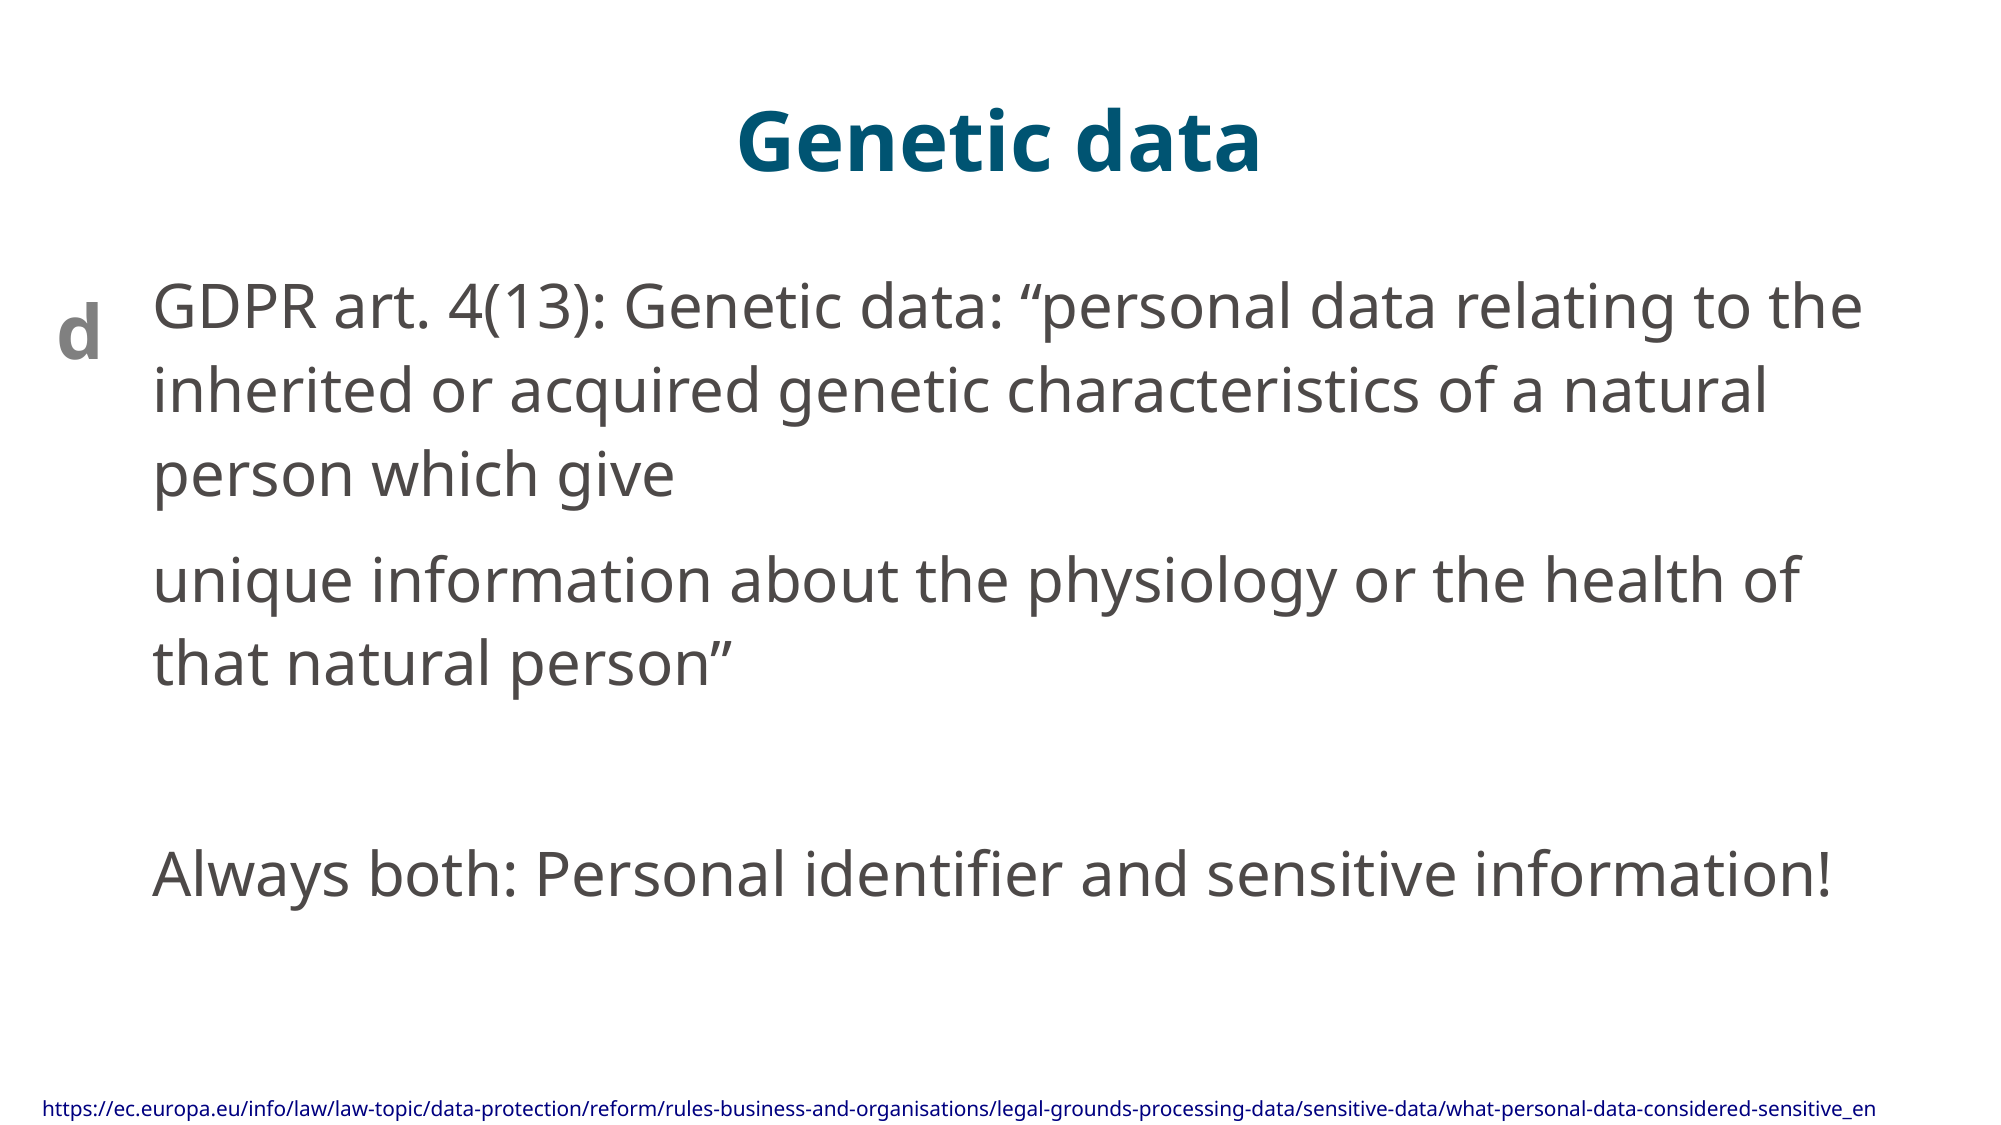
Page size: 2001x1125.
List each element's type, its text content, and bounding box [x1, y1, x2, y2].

title Genetic data [99, 44, 1900, 233]
list GDPR art. 4(13): Genetic data: “personal data relating to the inherited or acquired genetic characteristics of a natural person which give unique information about the physiology or the health of that natural person” Always both: Personal identifier and sensitive information! [100, 263, 1901, 916]
text_box https://ec.europa.eu/info/law/law-topic/data-protection/reform/rules-business-and-organisations/legal-grounds-processing-data/sensitive-data/what-personal-data-considered-sensitive_en [27, 1086, 1670, 1125]
text_box d [41, 271, 146, 362]
